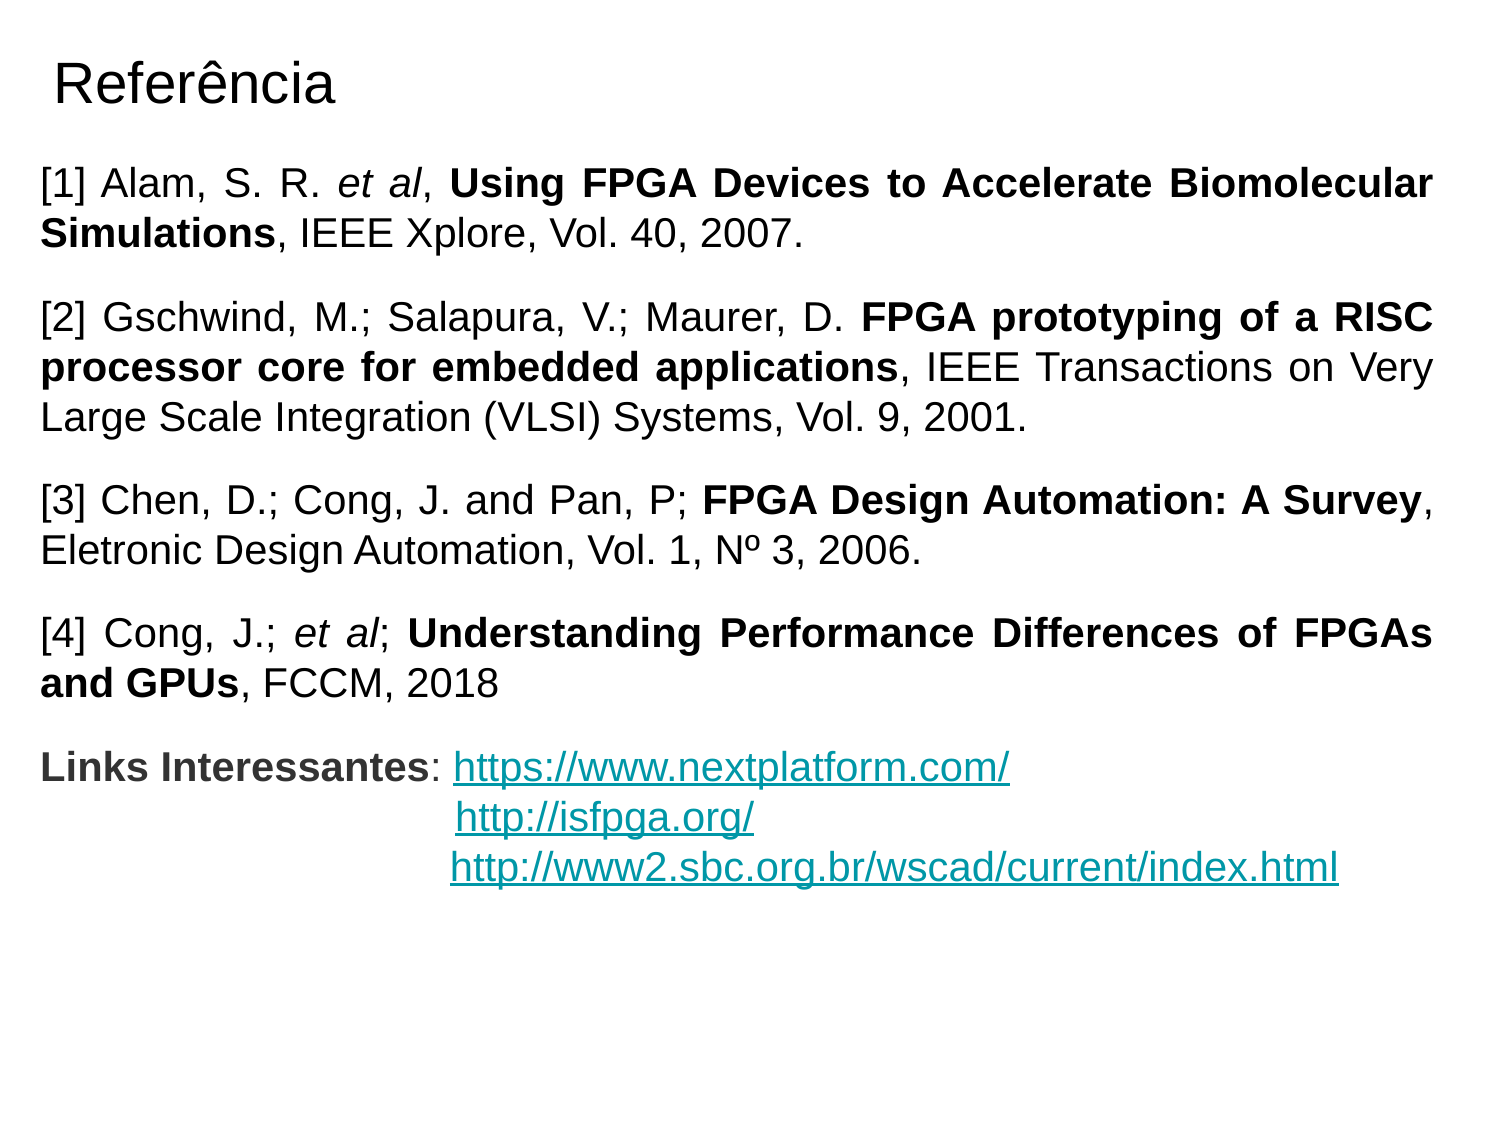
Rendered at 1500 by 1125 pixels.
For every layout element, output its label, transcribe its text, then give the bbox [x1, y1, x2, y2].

list [1] Alam, S. R. et al, Using FPGA Devices to Accelerate Biomolecular Simulations, IEEE Xplore, Vol. 40, 2007. [2] Gschwind, M.; Salapura, V.; Maurer, D. FPGA prototyping of a RISC processor core for embedded applications, IEEE Transactions on Very Large Scale Integration (VLSI) Systems, Vol. 9, 2001. [3] Chen, D.; Cong, J. and Pan, P; FPGA Design Automation: A Survey, Eletronic Design Automation, Vol. 1, Nº 3, 2006. [4] Cong, J.; et al; Understanding Performance Differences of FPGAs and GPUs, FCCM, 2018 Links Interessantes: https://www.nextplatform.com/ http://isfpga.org/ http://www2.sbc.org.br/wscad/current/index.html [25, 140, 1449, 1125]
title Referência [38, 30, 1471, 156]
